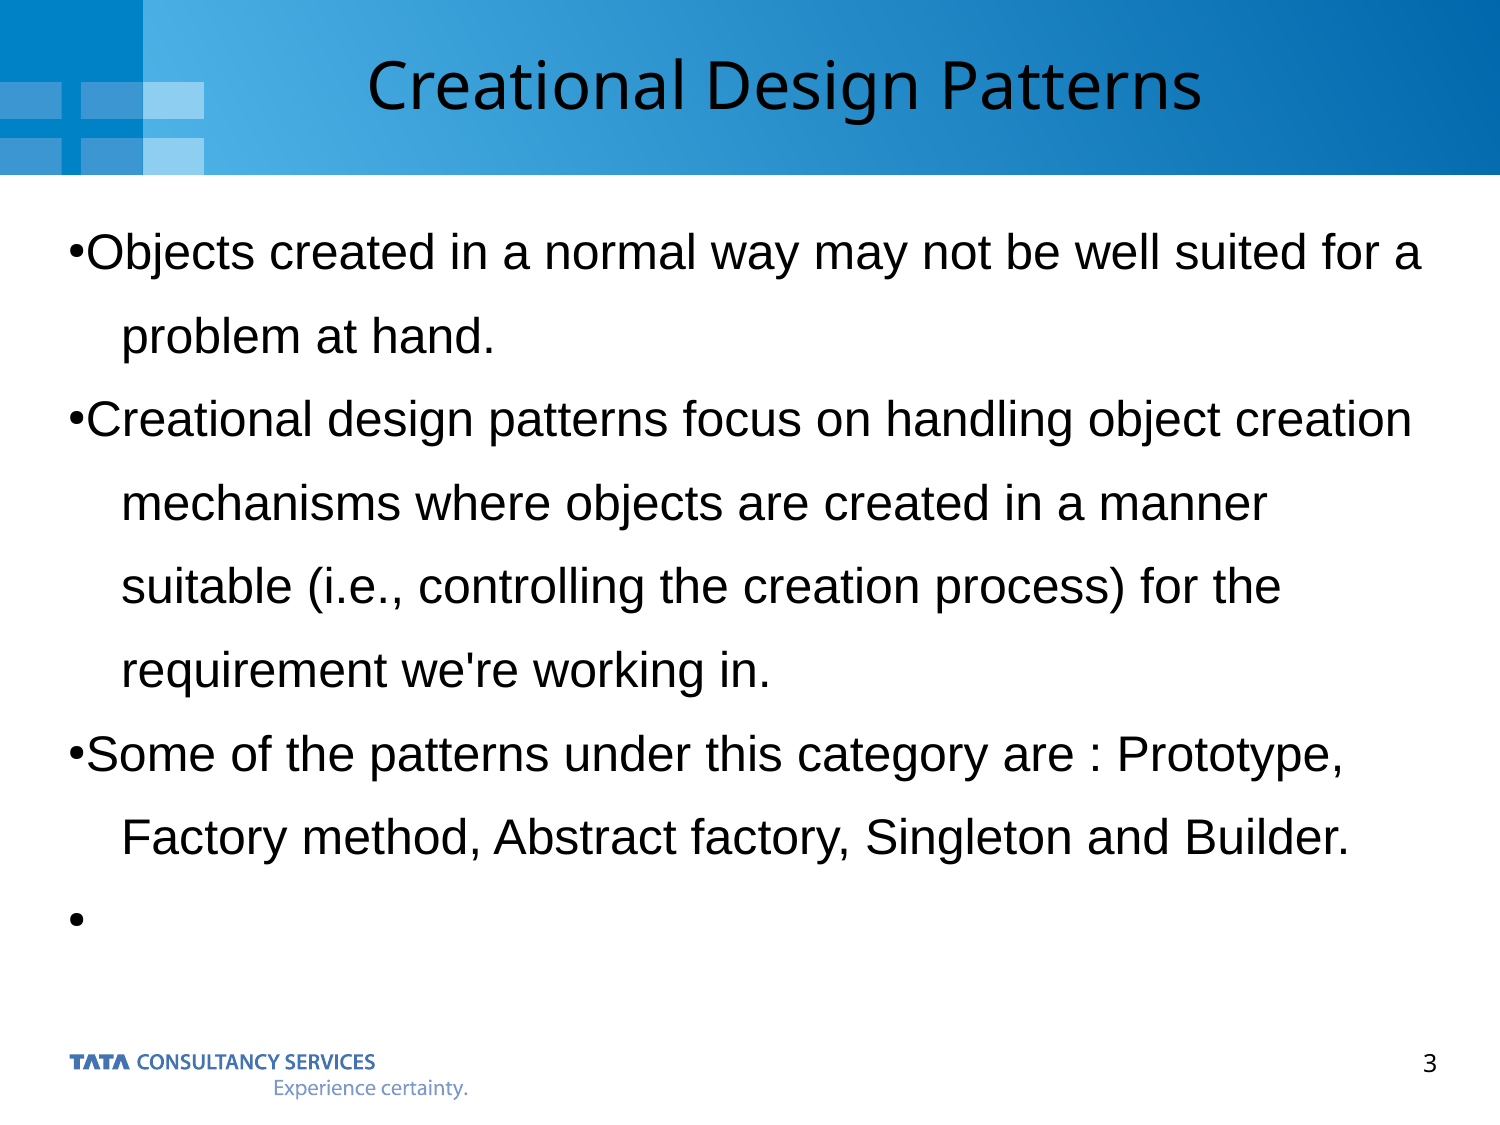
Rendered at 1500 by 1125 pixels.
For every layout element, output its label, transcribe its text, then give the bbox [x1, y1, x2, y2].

text_box Objects created in a normal way may not be well suited for a problem at hand. Creational design patterns focus on handling object creation mechanisms where objects are created in a manner suitable (i.e., controlling the creation process) for the requirement we're working in. Some of the patterns under this category are : Prototype, Factory method, Abstract factory, Singleton and Builder. [35, 188, 1465, 1040]
text_box Creational Design Patterns [224, 11, 1347, 154]
